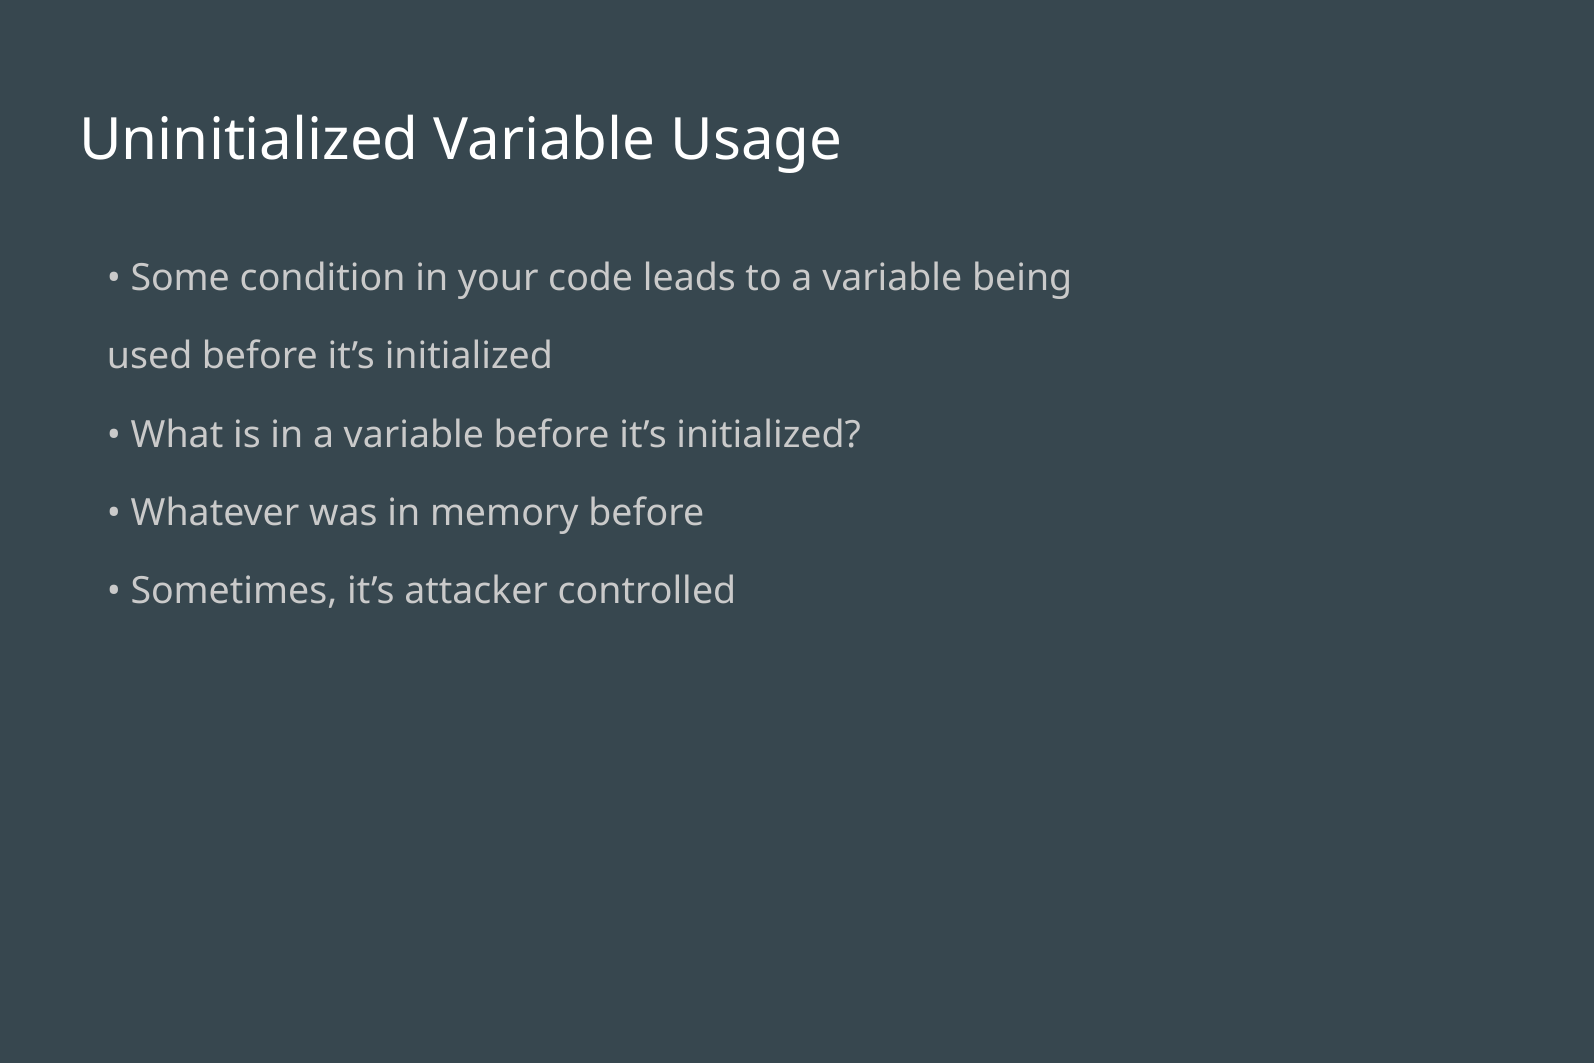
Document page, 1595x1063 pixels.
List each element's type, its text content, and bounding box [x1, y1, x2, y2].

title Uninitialized Variable Usage [79, 48, 1449, 227]
list • Some condition in your code leads to a variable being used before it’s initialized • What is in a variable before it’s initialized? • Whatever was in memory before • Sometimes, it’s attacker controlled [54, 238, 1541, 945]
